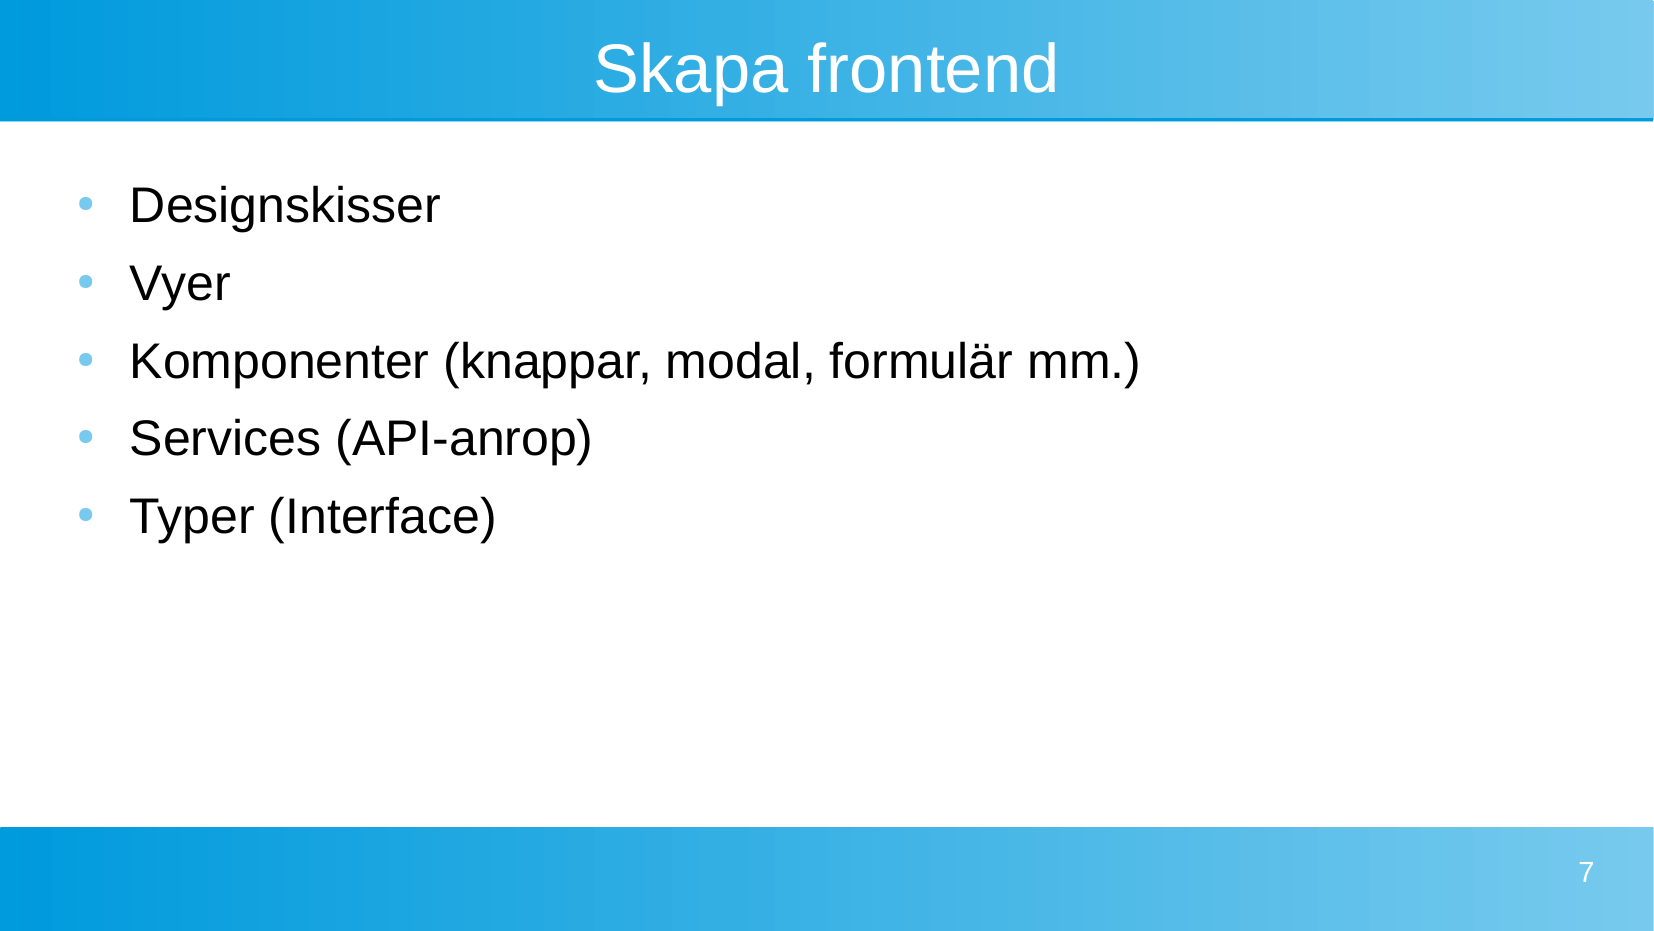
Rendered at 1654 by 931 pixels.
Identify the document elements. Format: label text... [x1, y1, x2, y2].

title Skapa frontend [59, 29, 1595, 108]
list Designskisser Vyer Komponenter (knappar, modal, formulär mm.) Services (API-anrop) Typer (Interface) [59, 177, 1595, 768]
